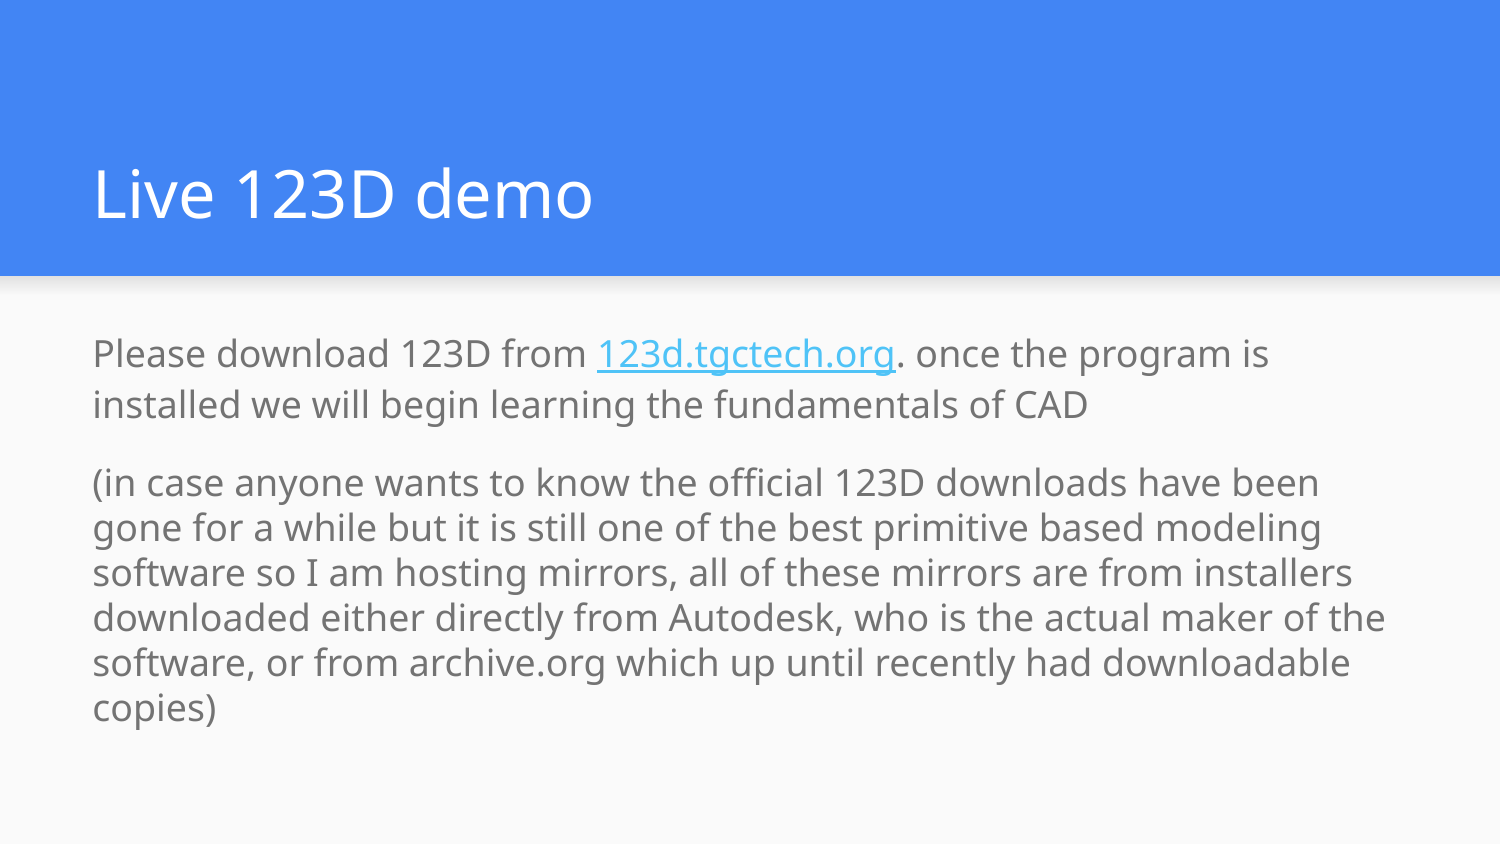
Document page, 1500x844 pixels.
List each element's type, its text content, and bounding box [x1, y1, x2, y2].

title Live 123D demo [77, 121, 1427, 248]
list Please download 123D from 123d.tgctech.org. once the program is installed we will begin learning the fundamentals of CAD (in case anyone wants to know the official 123D downloads have been gone for a while but it is still one of the best primitive based modeling software so I am hosting mirrors, all of these mirrors are from installers downloaded either directly from Autodesk, who is the actual maker of the software, or from archive.org which up until recently had downloadable copies) [77, 314, 1427, 760]
